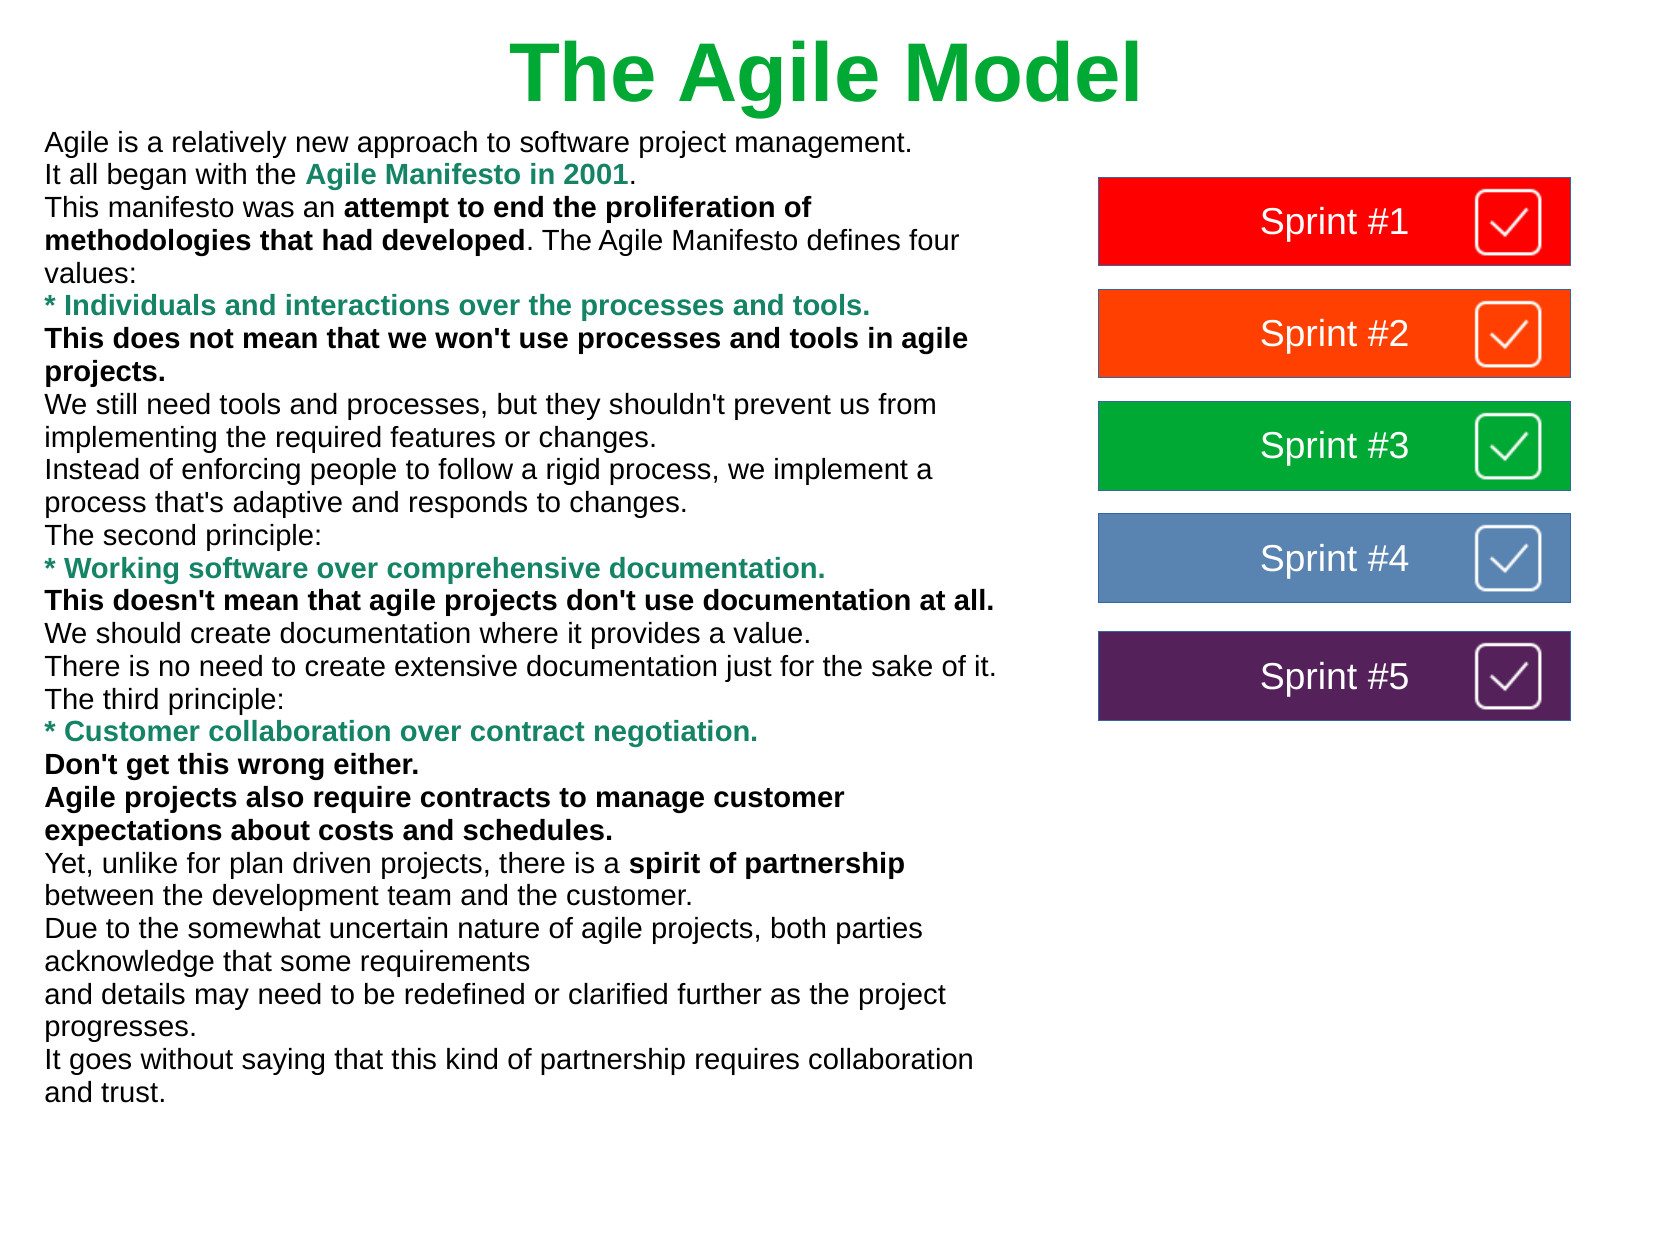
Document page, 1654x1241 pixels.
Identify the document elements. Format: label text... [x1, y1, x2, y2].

text_box Sprint #3 [1098, 401, 1571, 491]
text_box Agile is a relatively new approach to software project management. It all began with the Agile Manifesto in 2001. This manifesto was an attempt to end the proliferation of methodologies that had developed. The Agile Manifesto defines four values: * Individuals and interactions over the processes and tools. This does not mean that we won't use processes and tools in agile projects. We still need tools and processes, but they shouldn't prevent us from implementing the required features or changes. Instead of enforcing people to follow a rigid process, we implement a process that's adaptive and responds to changes. The second principle: * Working software over comprehensive documentation. This doesn't mean that agile projects don't use documentation at all. We should create documentation where it provides a value. There is no need to create extensive documentation just for the sake of it. The third principle: * Customer collaboration over contract negotiation. Don't get this wrong either. Agile projects also require contracts to manage customer expectations about costs and schedules. Yet, unlike for plan driven projects, there is a spirit of partnership between the development team and the customer. Due to the somewhat uncertain nature of agile projects, both parties acknowledge that some requirements and details may need to be redefined or clarified further as the project progresses. It goes without saying that this kind of partnership requires collaboration and trust. [29, 118, 1034, 1211]
picture [1469, 519, 1548, 598]
picture [1469, 295, 1548, 374]
picture [1469, 637, 1548, 716]
text_box Sprint #5 [1098, 631, 1571, 721]
picture [1469, 183, 1548, 262]
picture [1469, 407, 1548, 486]
title The Agile Model [82, 25, 1571, 150]
text_box Sprint #1 [1098, 177, 1571, 266]
text_box Sprint #4 [1098, 513, 1571, 603]
text_box Sprint #2 [1098, 289, 1571, 378]
